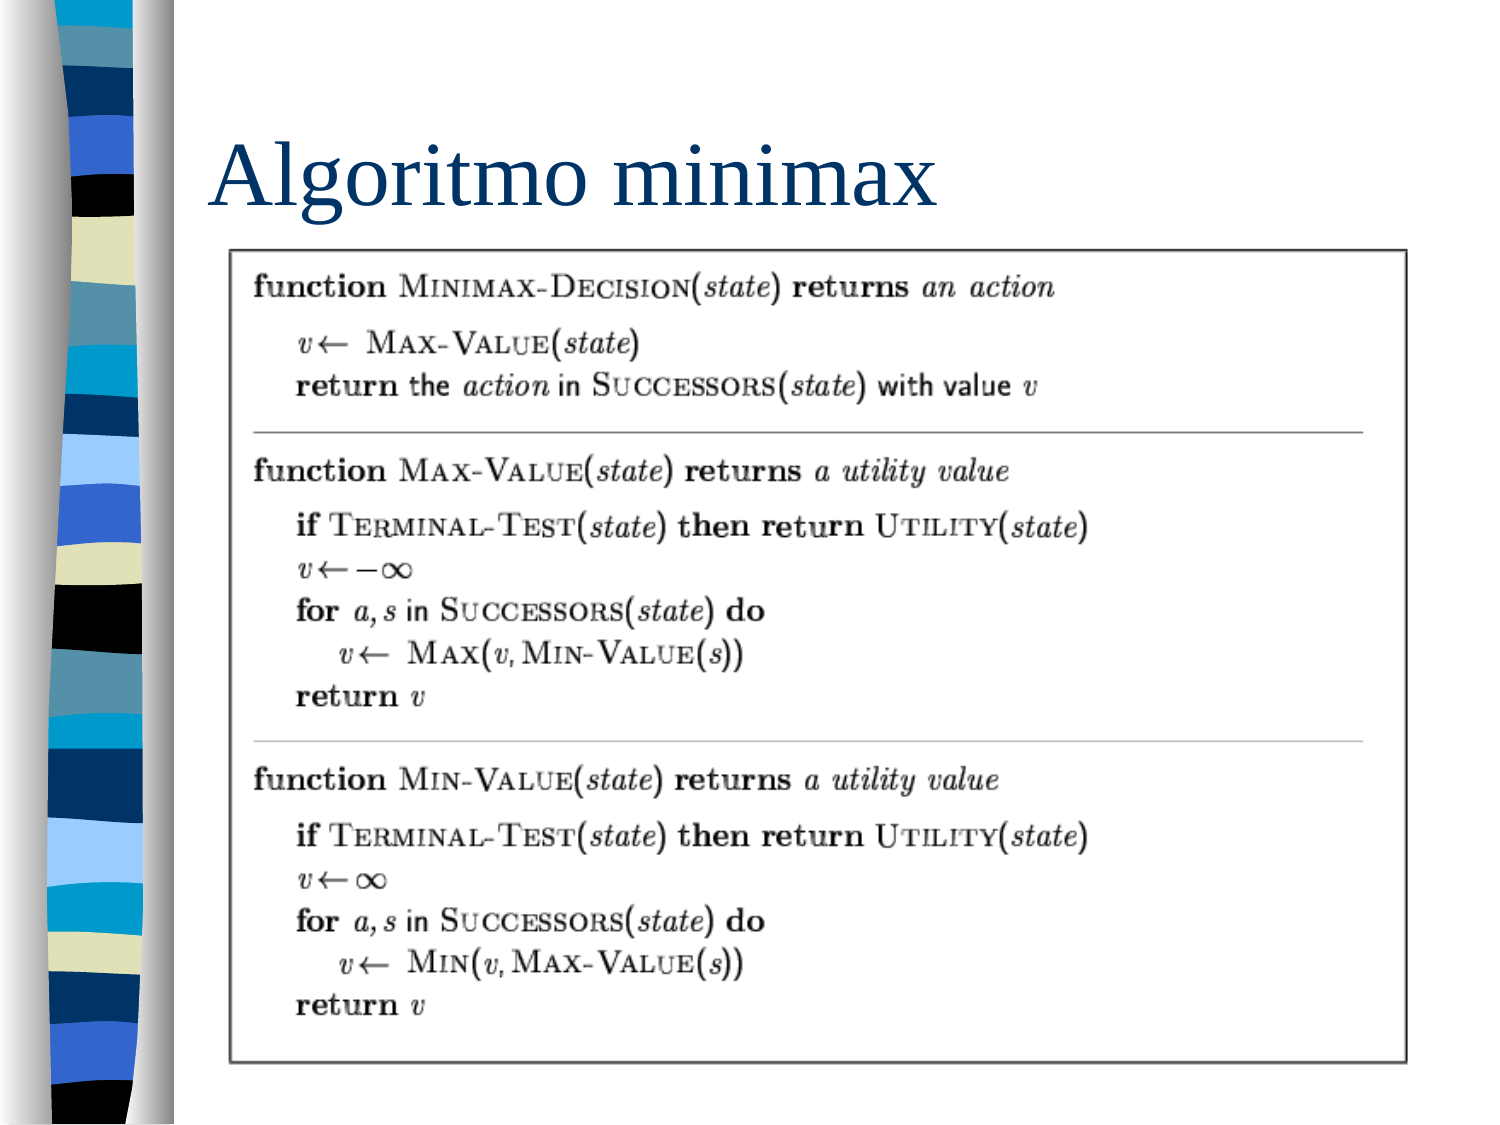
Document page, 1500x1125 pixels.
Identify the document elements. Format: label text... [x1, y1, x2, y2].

title Algoritmo minimax [192, 74, 1468, 263]
picture [212, 237, 1413, 1070]
